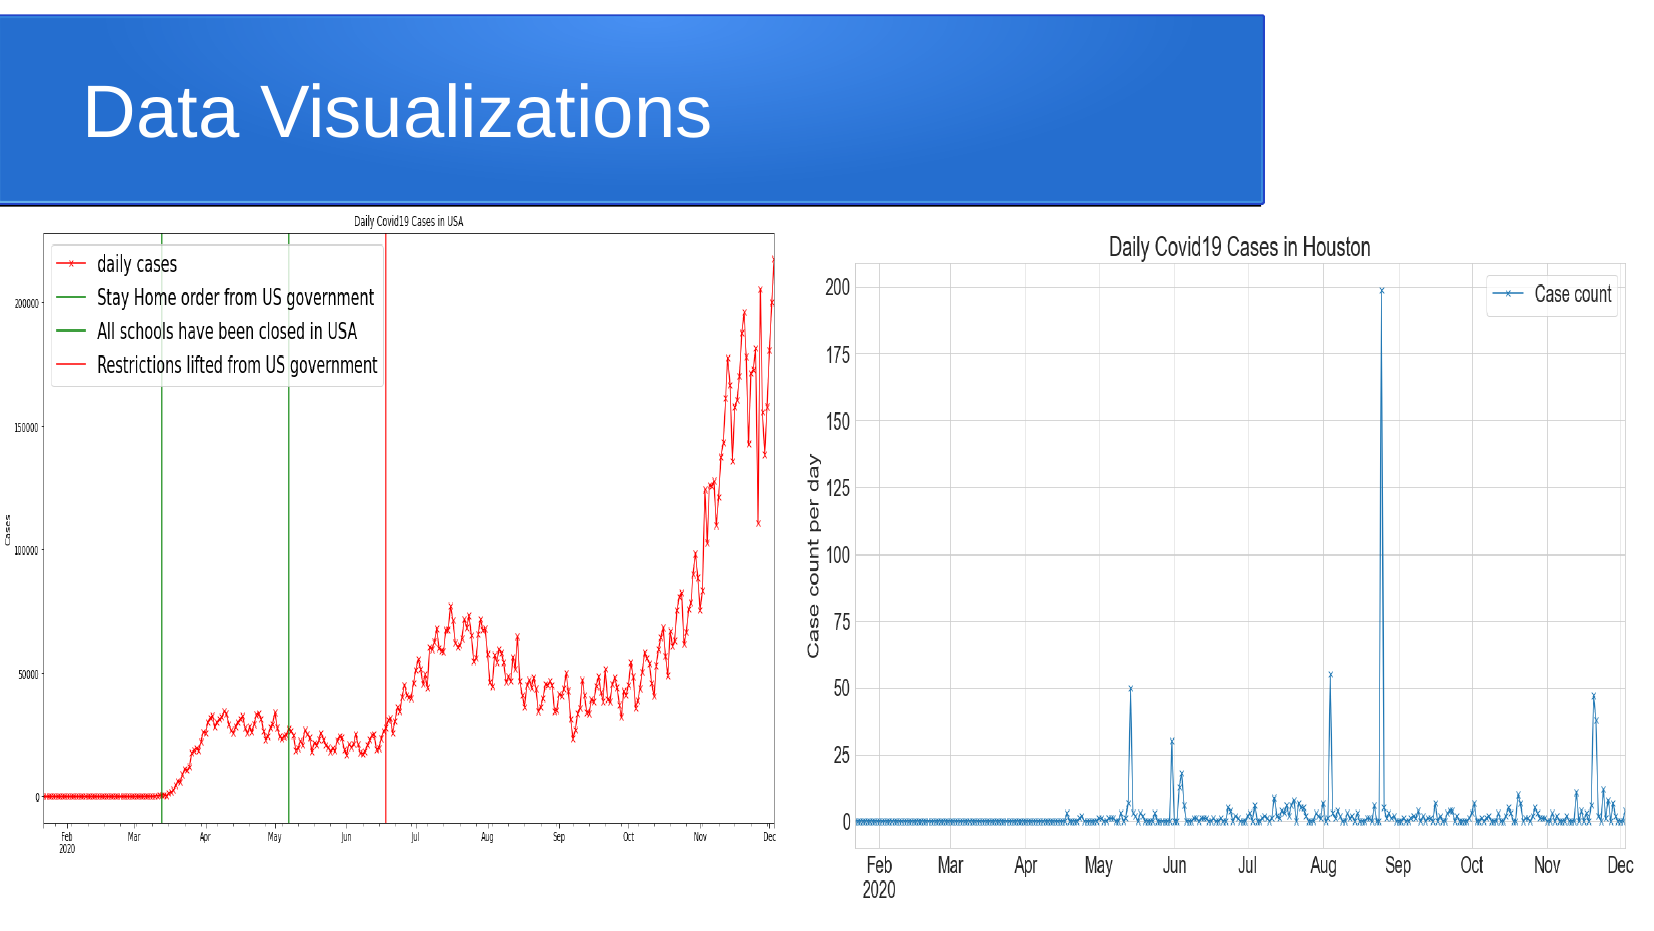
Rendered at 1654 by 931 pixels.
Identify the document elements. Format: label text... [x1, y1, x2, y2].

picture [803, 229, 1638, 910]
title Data Visualizations [82, 35, 1235, 189]
picture [0, 208, 780, 863]
